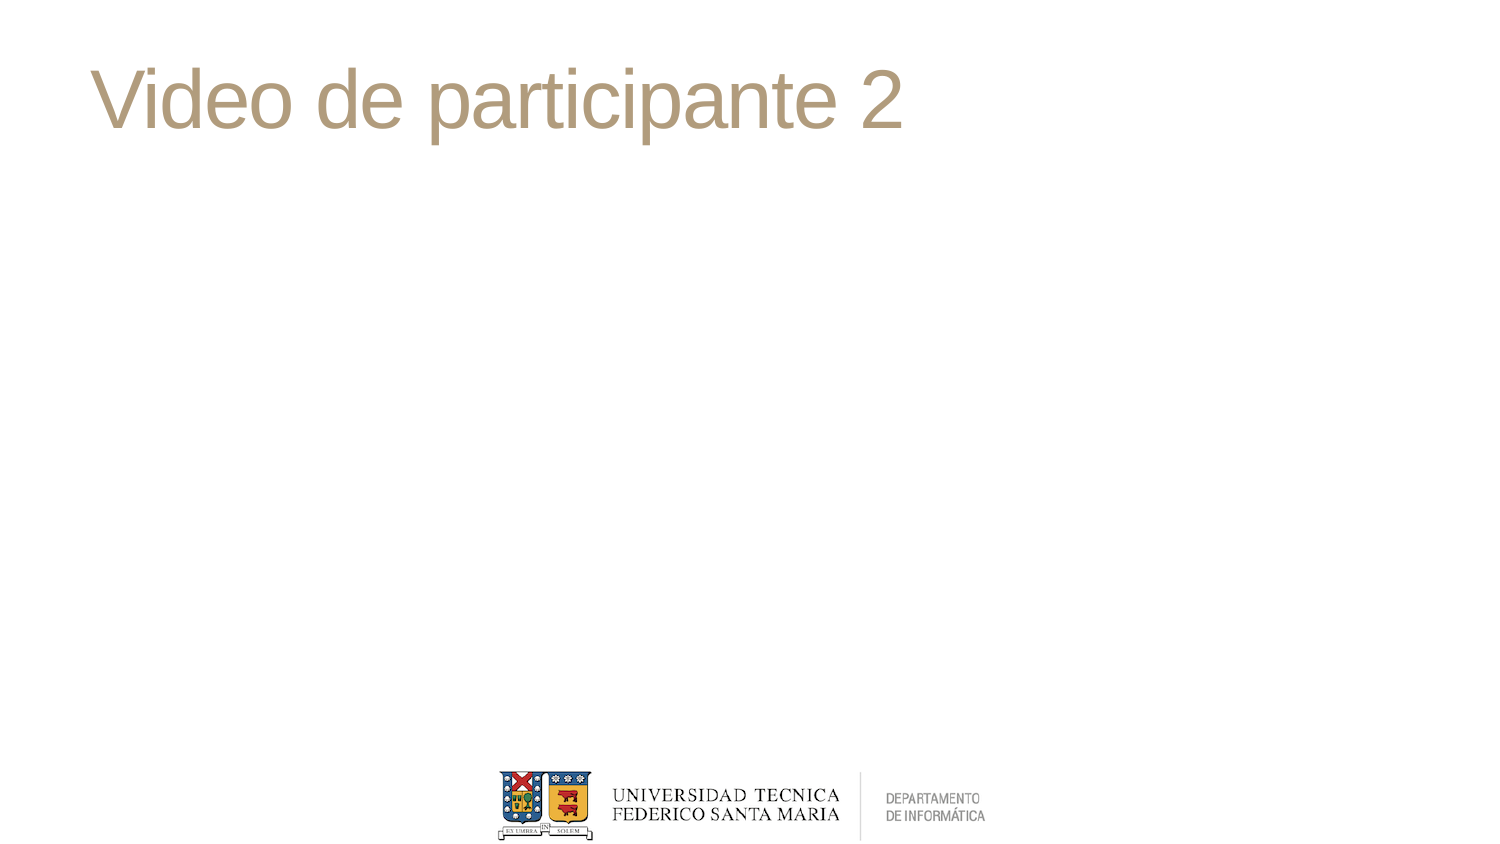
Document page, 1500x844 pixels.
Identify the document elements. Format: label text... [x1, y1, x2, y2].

title Video de participante 2 [75, 33, 1425, 156]
picture [494, 767, 1006, 842]
